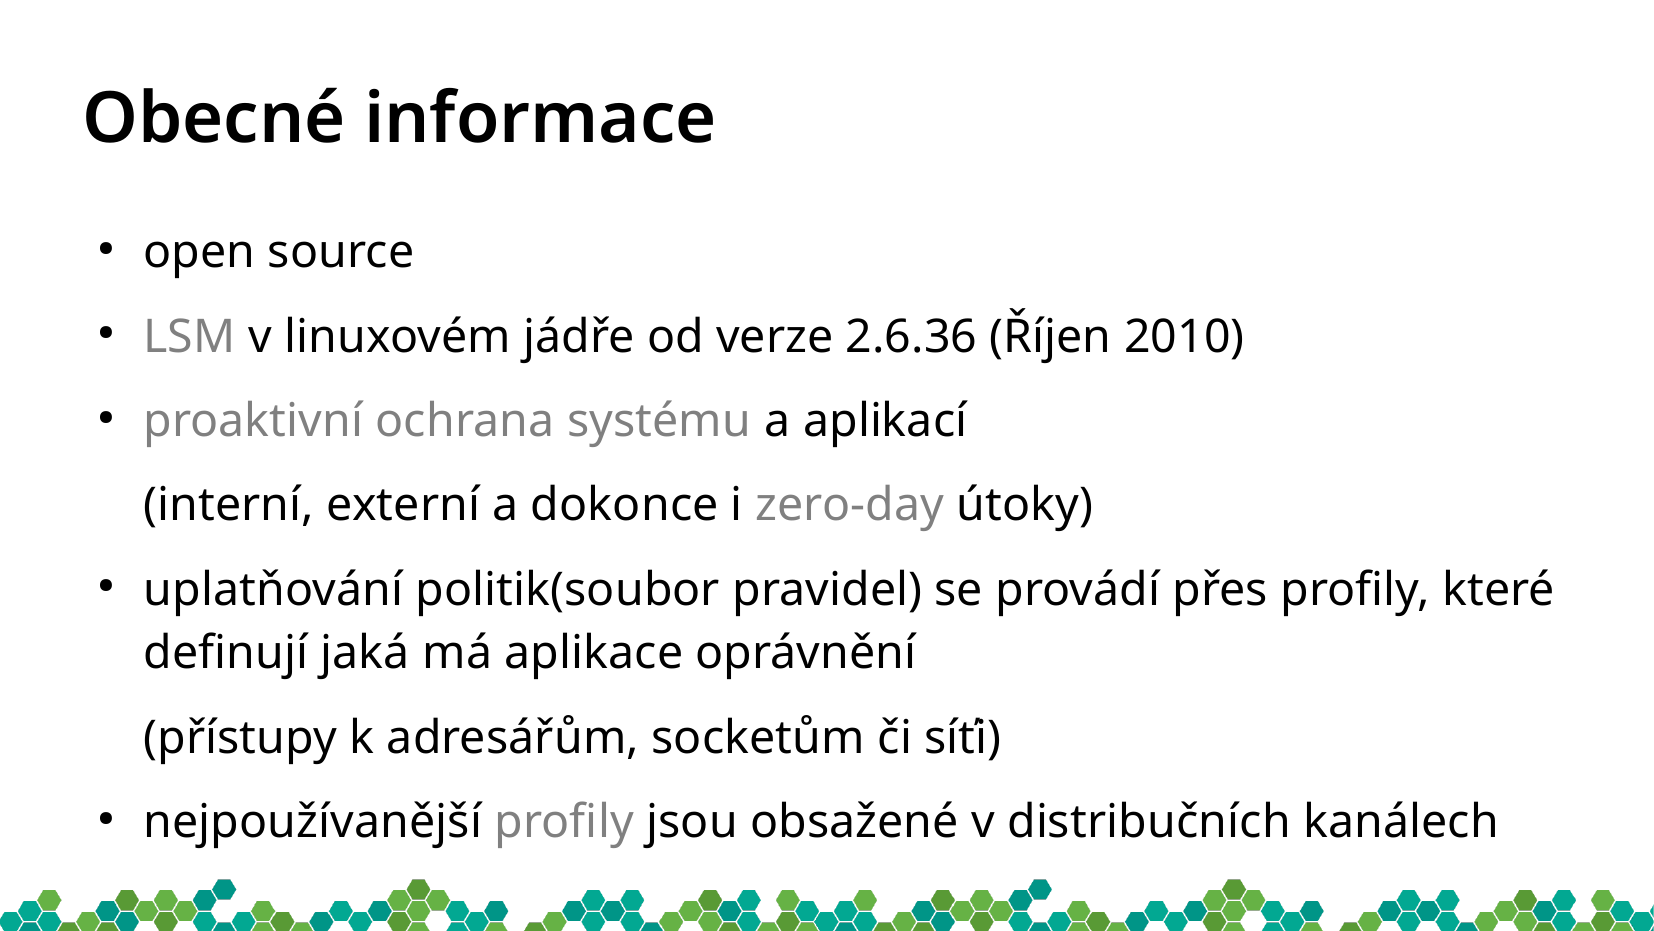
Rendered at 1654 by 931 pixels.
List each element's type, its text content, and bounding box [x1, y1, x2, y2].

list open source LSM v linuxovém jádře od verze 2.6.36 (Říjen 2010) proaktivní ochrana systému a aplikací (interní, externí a dokonce i zero-day útoky) uplatňování politik(soubor pravidel) se provádí přes profily, které definují jaká má aplikace oprávnění (přístupy k adresářům, socketům či síťi) nejpoužívanější profily jsou obsažené v distribučních kanálech [82, 217, 1571, 855]
text_box [82, 37, 1571, 193]
picture [0, 871, 1654, 931]
